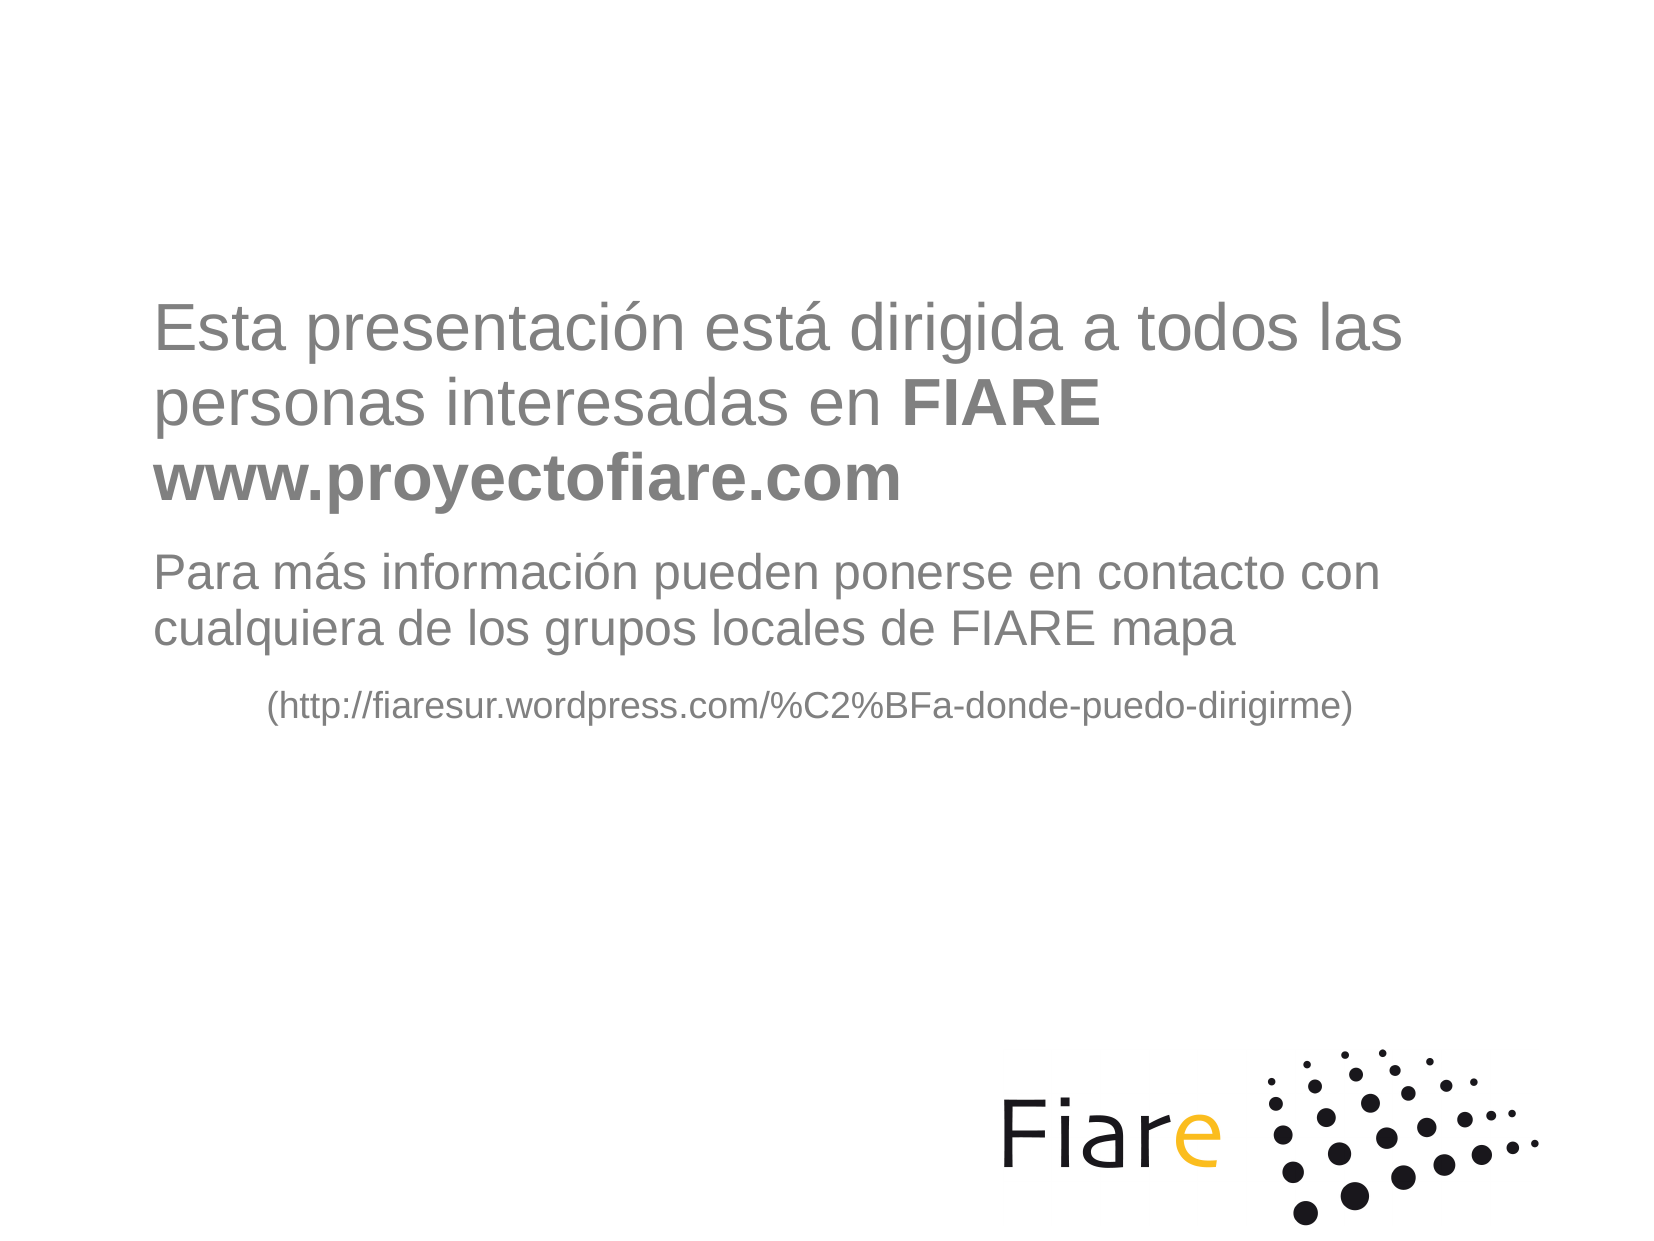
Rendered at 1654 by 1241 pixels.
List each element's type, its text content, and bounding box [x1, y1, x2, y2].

picture [1003, 1049, 1539, 1226]
list Esta presentación está dirigida a todos las personas interesadas en FIARE www.proyectofiare.com Para más información pueden ponerse en contacto con cualquiera de los grupos locales de FIARE mapa (http://fiaresur.wordpress.com/%C2%BFa-donde-puedo-dirigirme) [82, 290, 1538, 1010]
